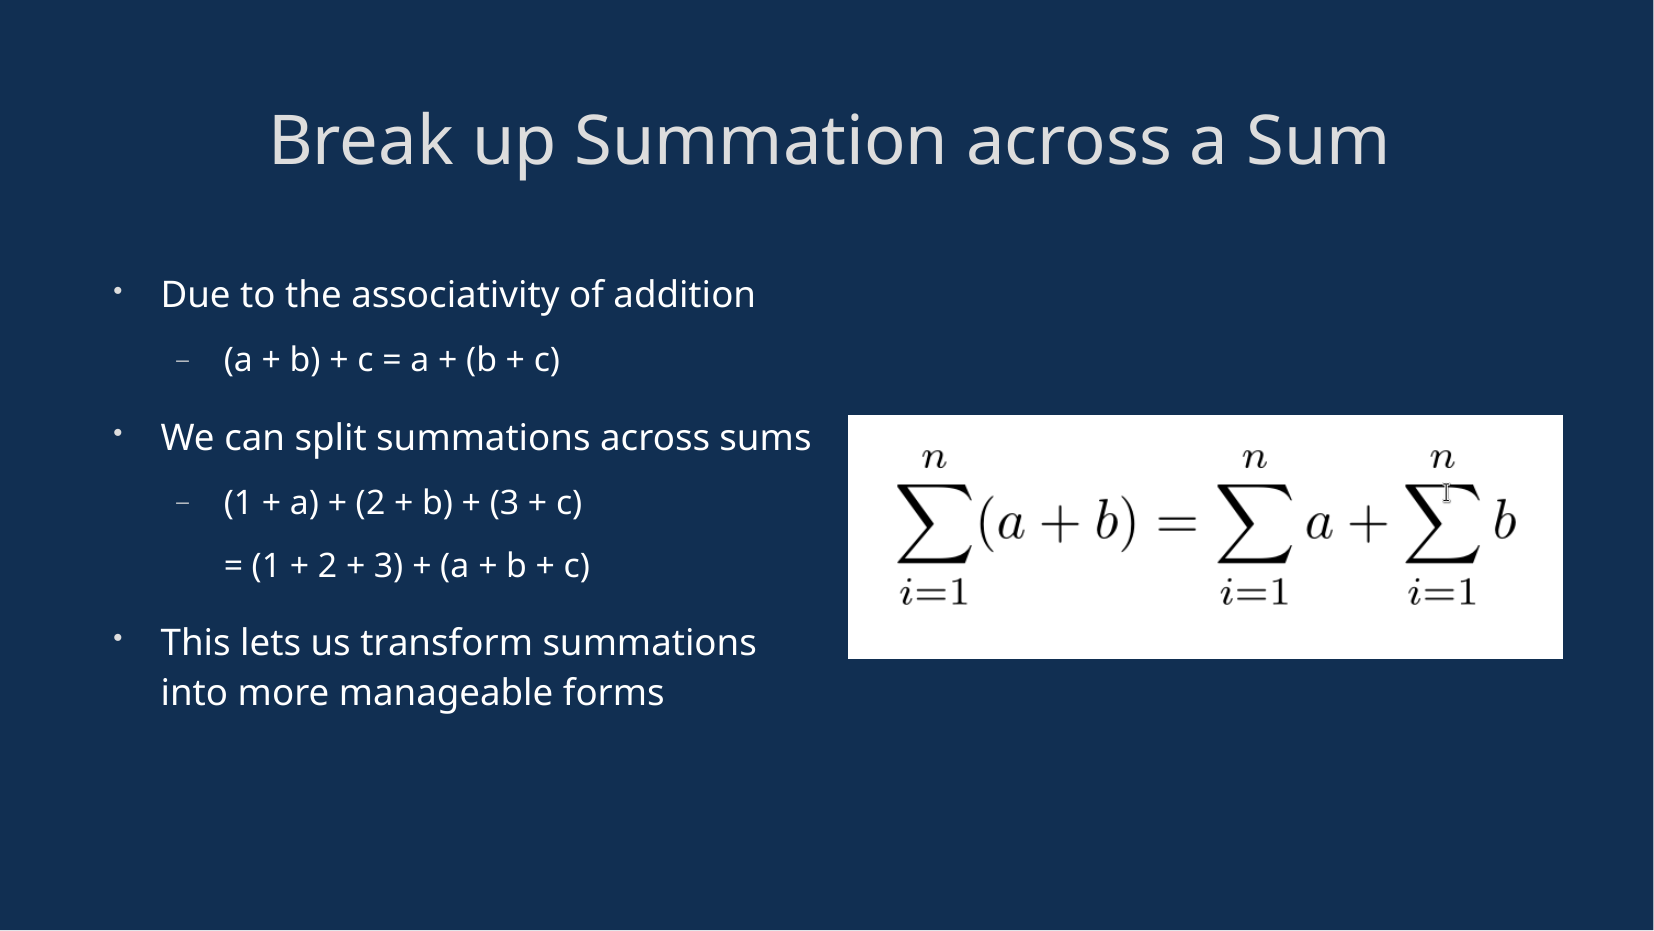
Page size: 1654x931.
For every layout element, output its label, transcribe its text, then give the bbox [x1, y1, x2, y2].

title Break up Summation across a Sum [97, 56, 1563, 220]
list Due to the associativity of addition (a + b) + c = a + (b + c) We can split summations across sums (1 + a) + (2 + b) + (3 + c) = (1 + 2 + 3) + (a + b + c) This lets us transform summations into more manageable forms [97, 268, 813, 806]
picture [848, 415, 1563, 659]
